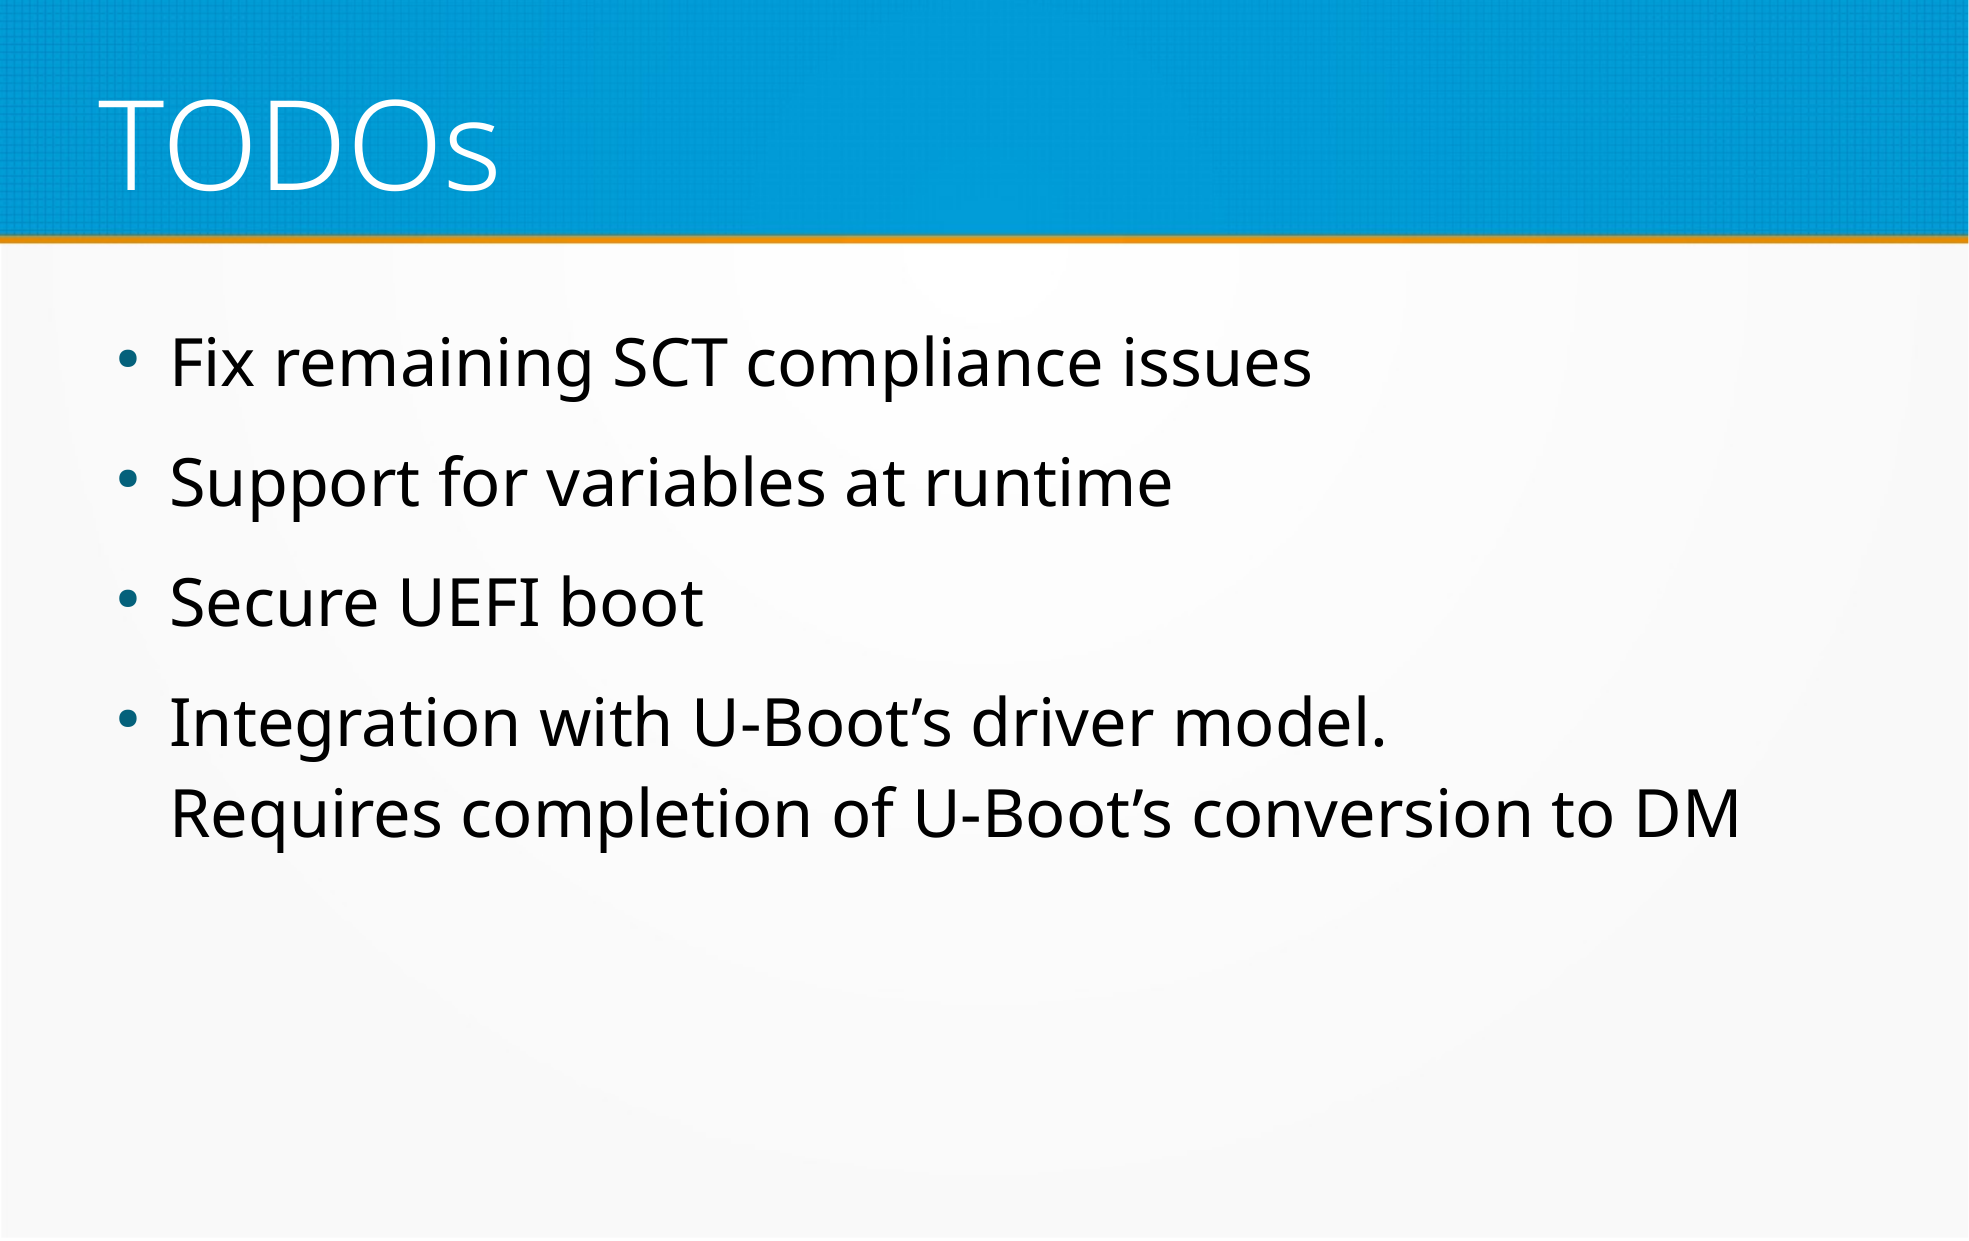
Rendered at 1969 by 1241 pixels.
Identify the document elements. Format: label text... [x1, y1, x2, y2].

list Fix remaining SCT compliance issues Support for variables at runtime Secure UEFI boot Integration with U-Boot’s driver model. Requires completion of U-Boot’s conversion to DM [98, 315, 1861, 1081]
picture [0, 233, 1969, 1241]
title TODOs [98, 19, 1870, 227]
